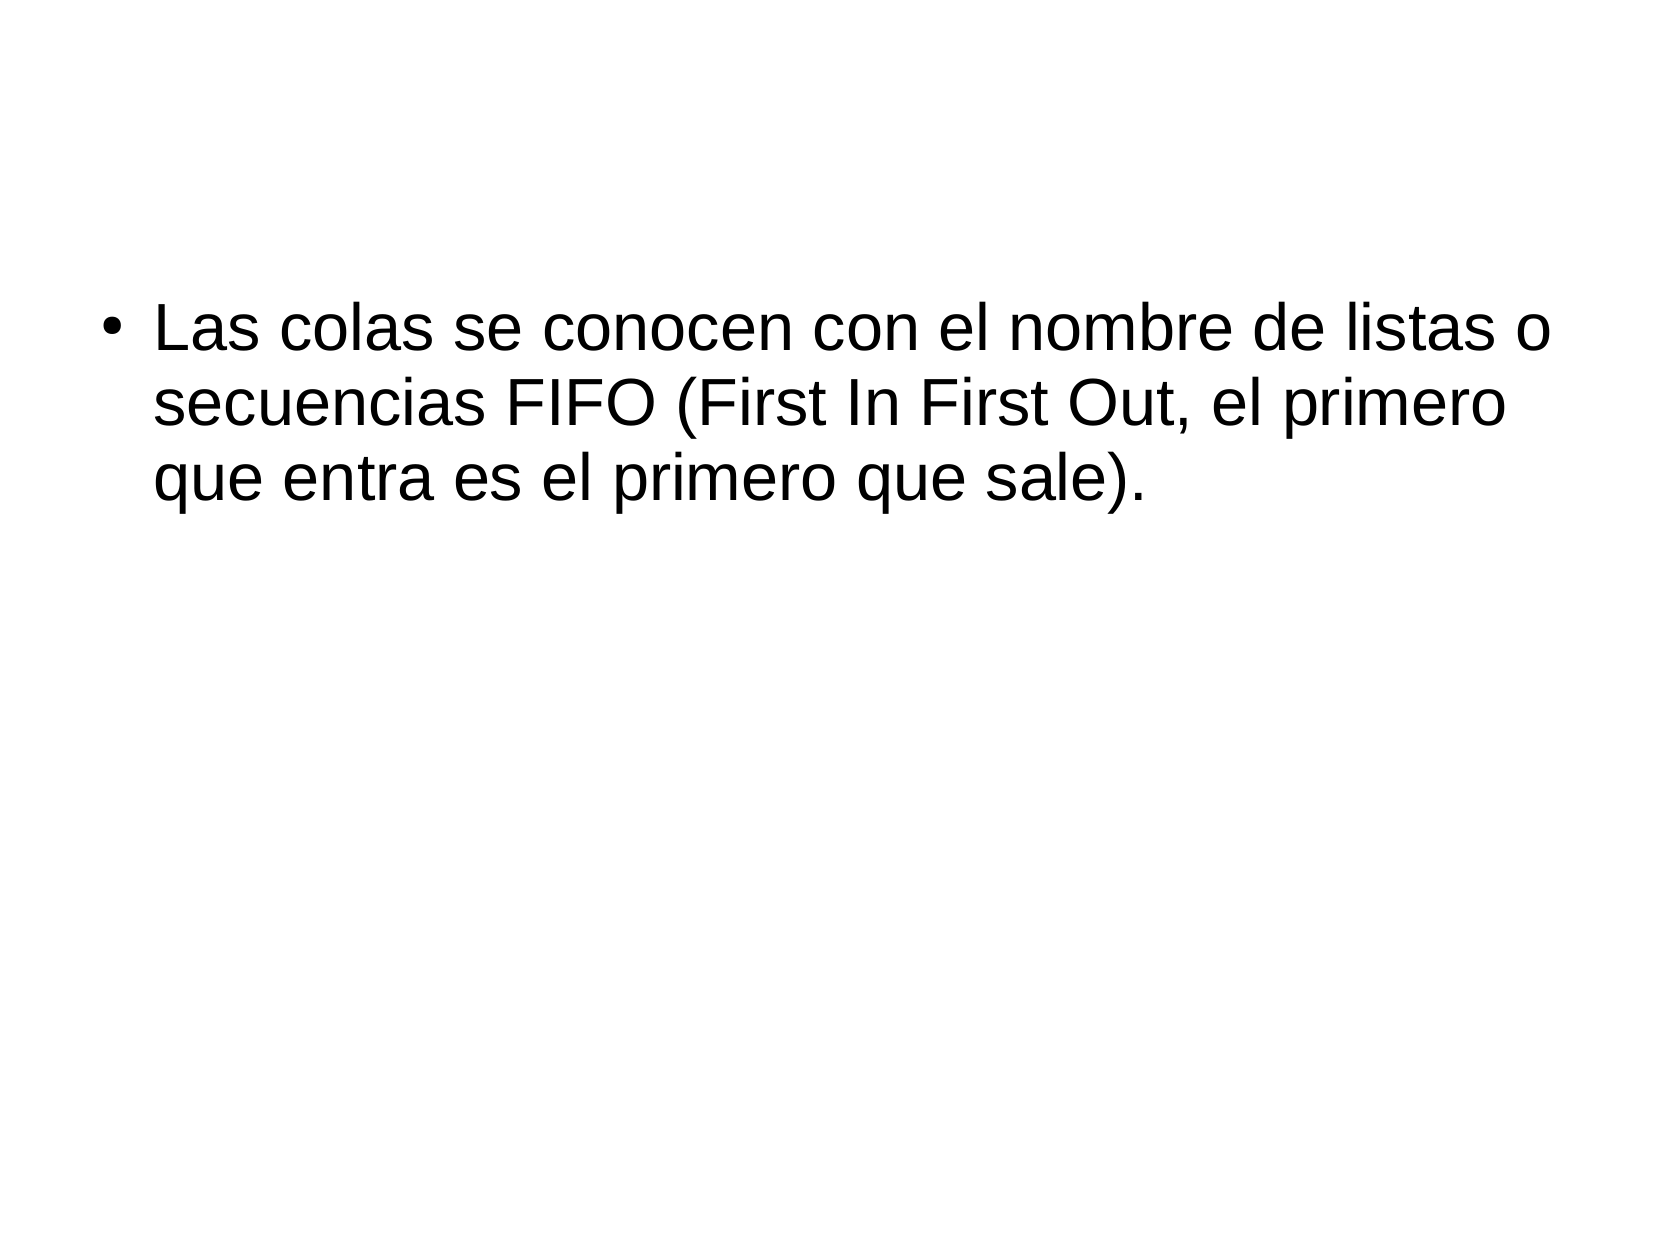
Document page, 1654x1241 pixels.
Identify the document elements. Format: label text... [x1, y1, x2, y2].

list Las colas se conocen con el nombre de listas o secuencias FIFO (First In First Out, el primero que entra es el primero que sale). [82, 290, 1571, 1109]
